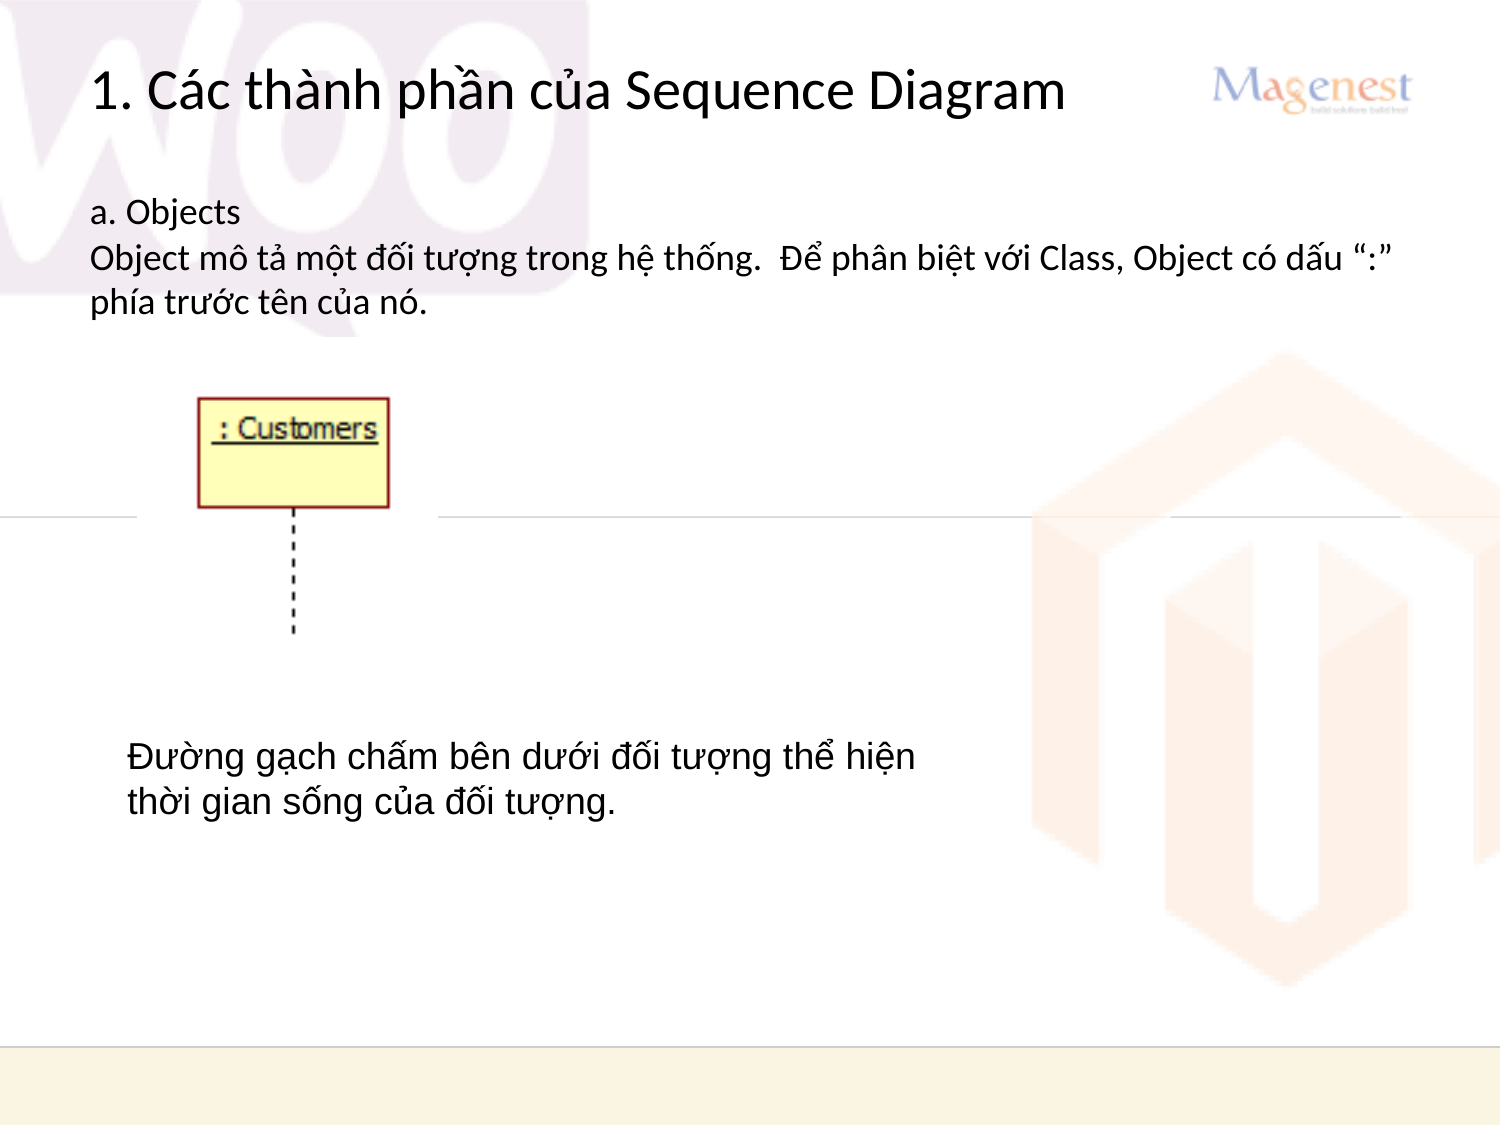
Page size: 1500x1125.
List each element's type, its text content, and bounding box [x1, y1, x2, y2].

picture [0, 0, 1500, 1125]
text_box a. Objects Object mô tả một đối tượng trong hệ thống. Để phân biệt với Class, Object có dấu “:” phía trước tên của nó. [75, 149, 1425, 360]
text_box 1. Các thành phần của Sequence Diagram [75, 0, 1425, 149]
text_box Đường gạch chấm bên dưới đối tượng thể hiện thời gian sống của đối tượng. [112, 724, 963, 830]
